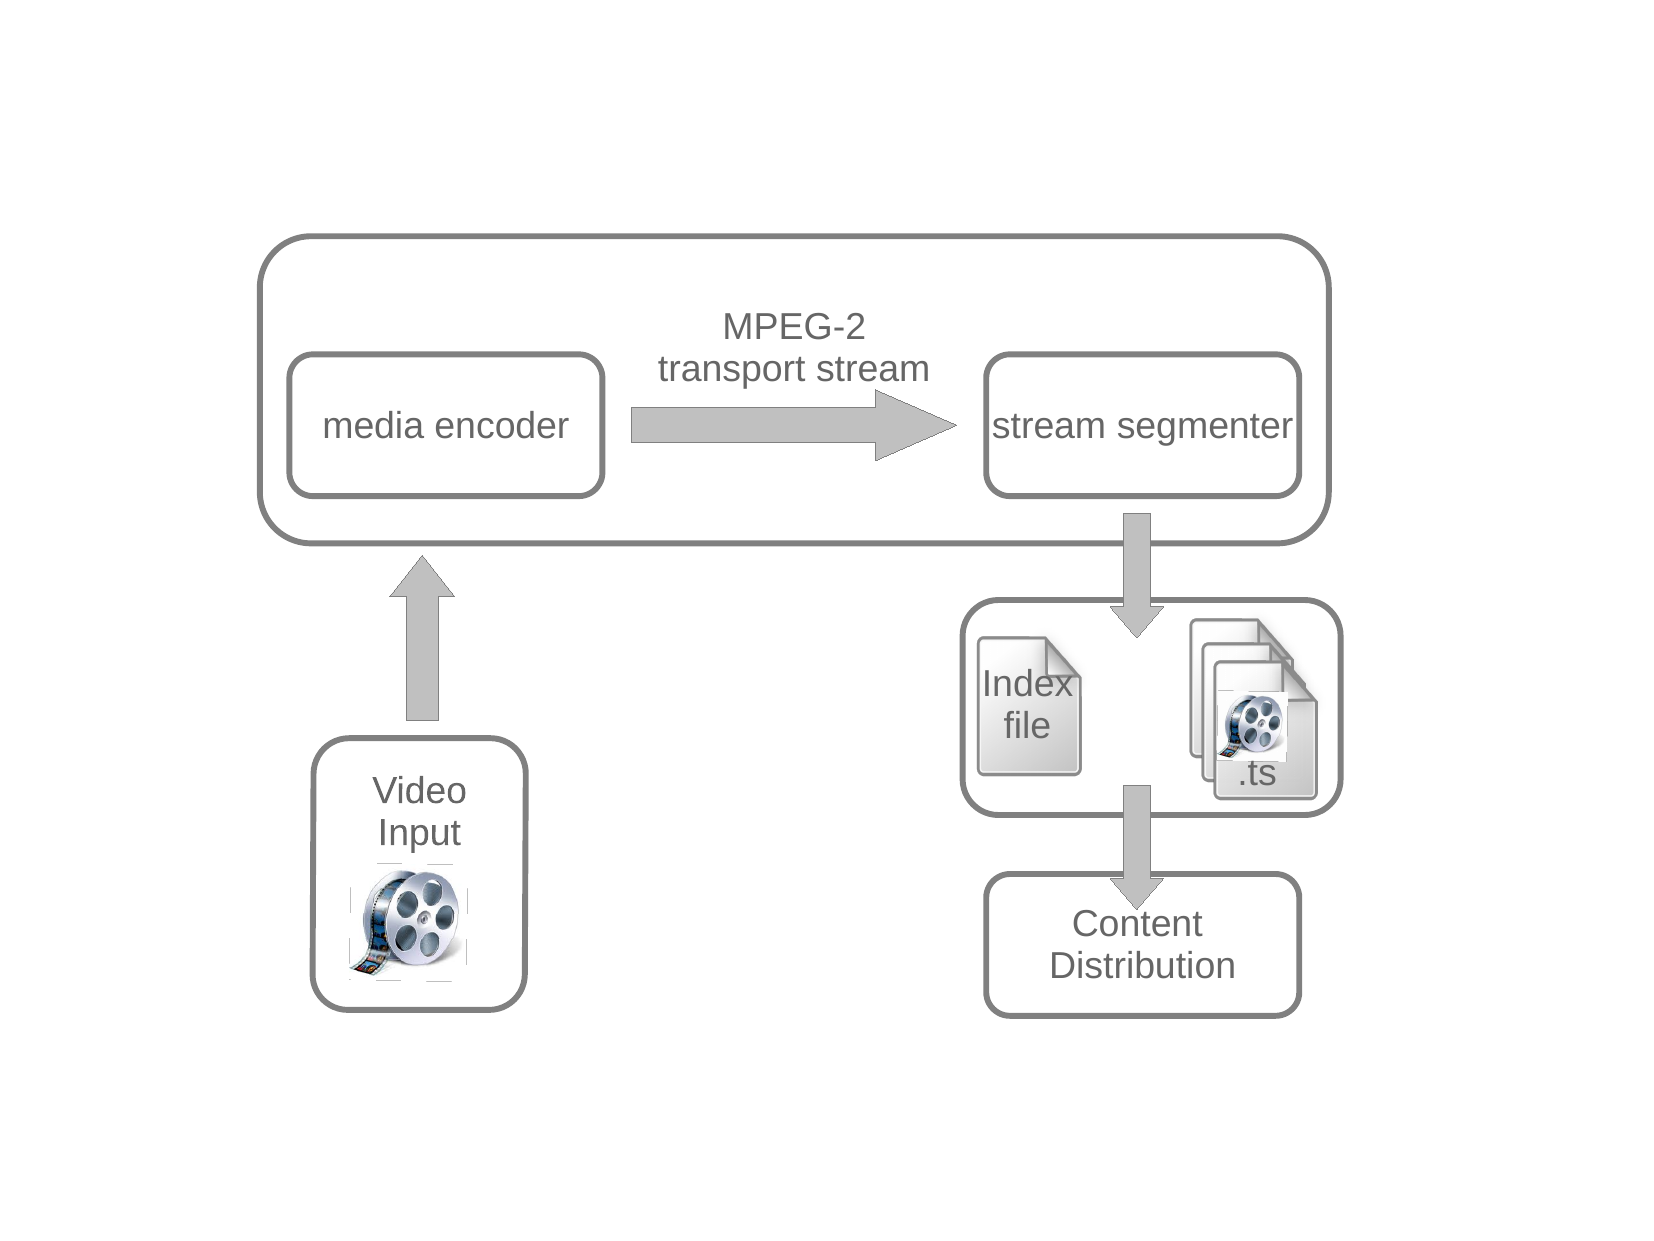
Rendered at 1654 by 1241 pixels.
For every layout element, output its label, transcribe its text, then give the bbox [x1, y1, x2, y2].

text_box media encoder [289, 354, 603, 497]
text_box Content Distribution [986, 874, 1300, 1016]
picture [950, 617, 1105, 792]
text_box MPEG-2 transport stream [259, 236, 1329, 544]
picture [348, 862, 468, 982]
text_box .ts [1222, 744, 1292, 801]
text_box Video Input [312, 738, 526, 1010]
picture [1163, 599, 1341, 816]
text_box [631, 389, 957, 461]
text_box [965, 513, 1187, 910]
text_box stream segmenter [986, 354, 1300, 497]
text_box [1317, 602, 1341, 641]
text_box [389, 555, 455, 721]
